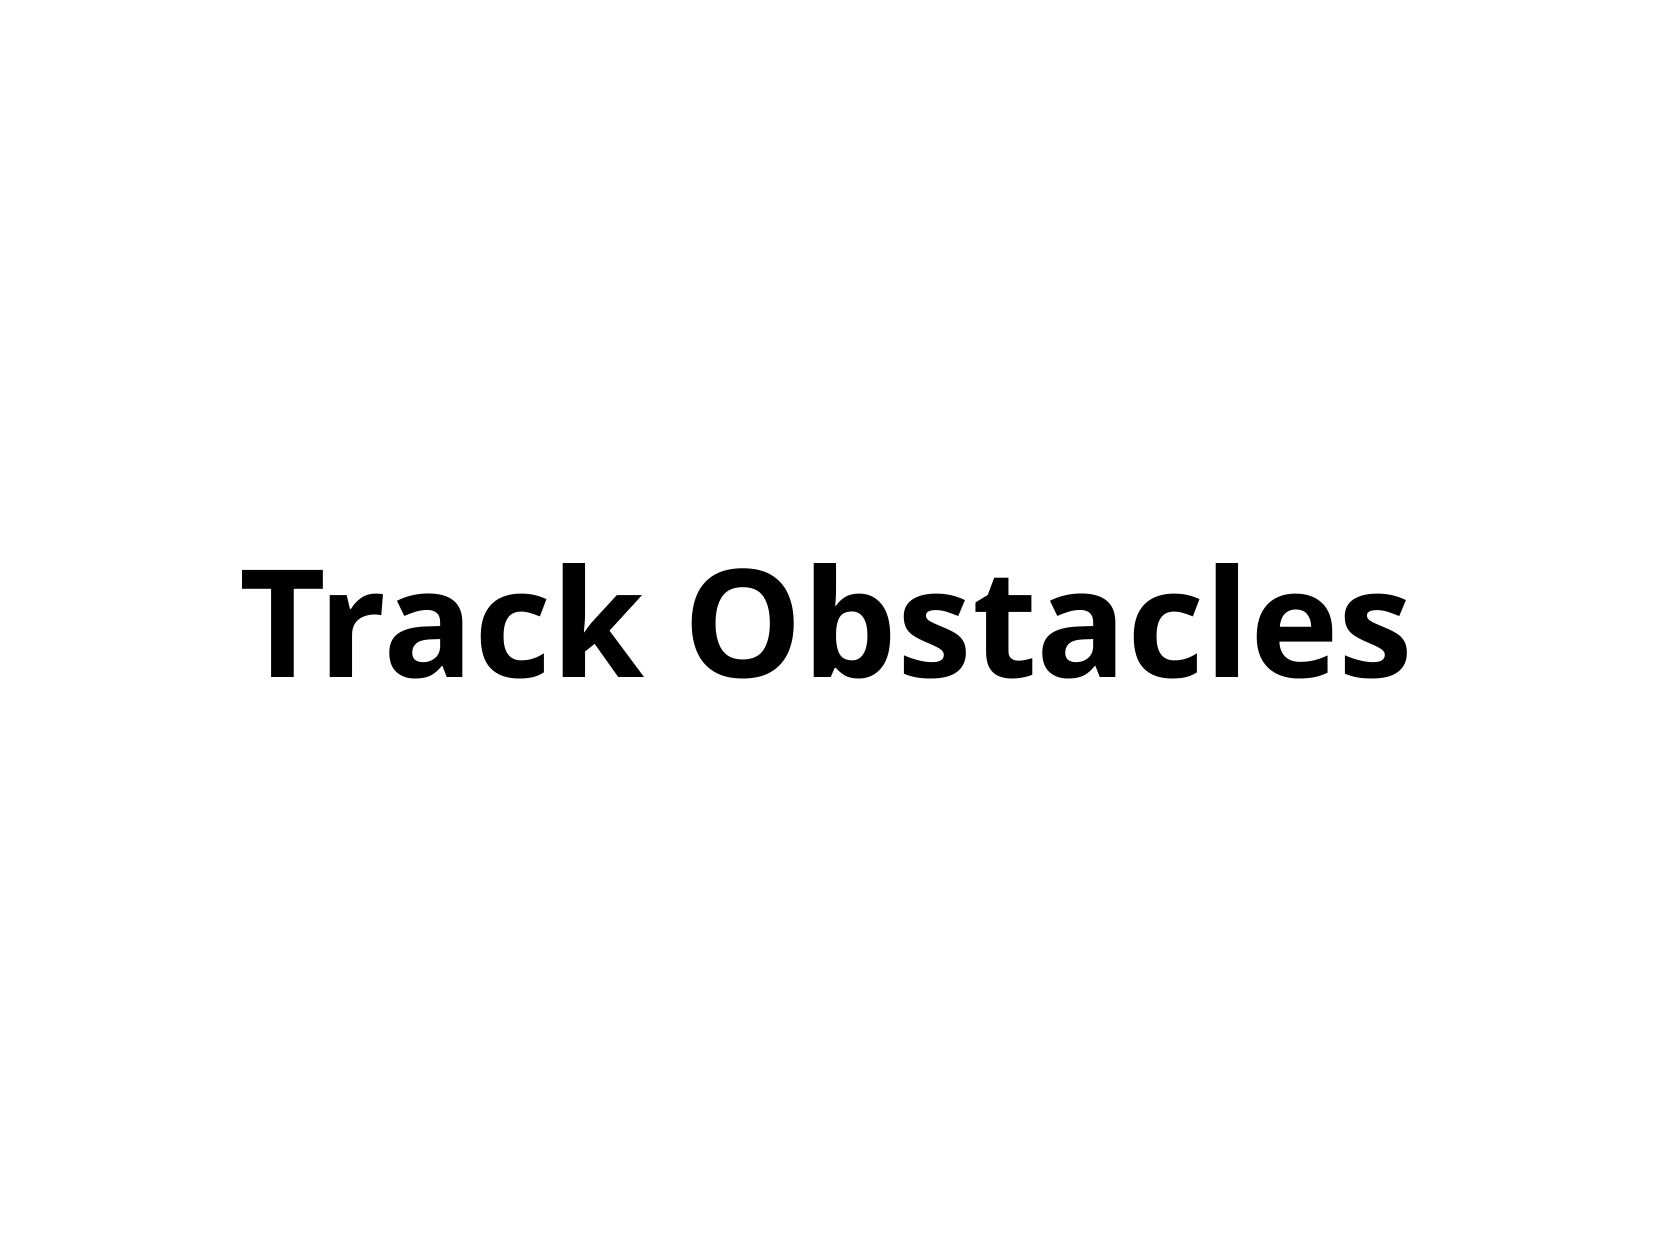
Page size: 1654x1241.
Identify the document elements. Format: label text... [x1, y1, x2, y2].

title Track Obstacles [59, 57, 1595, 1182]
